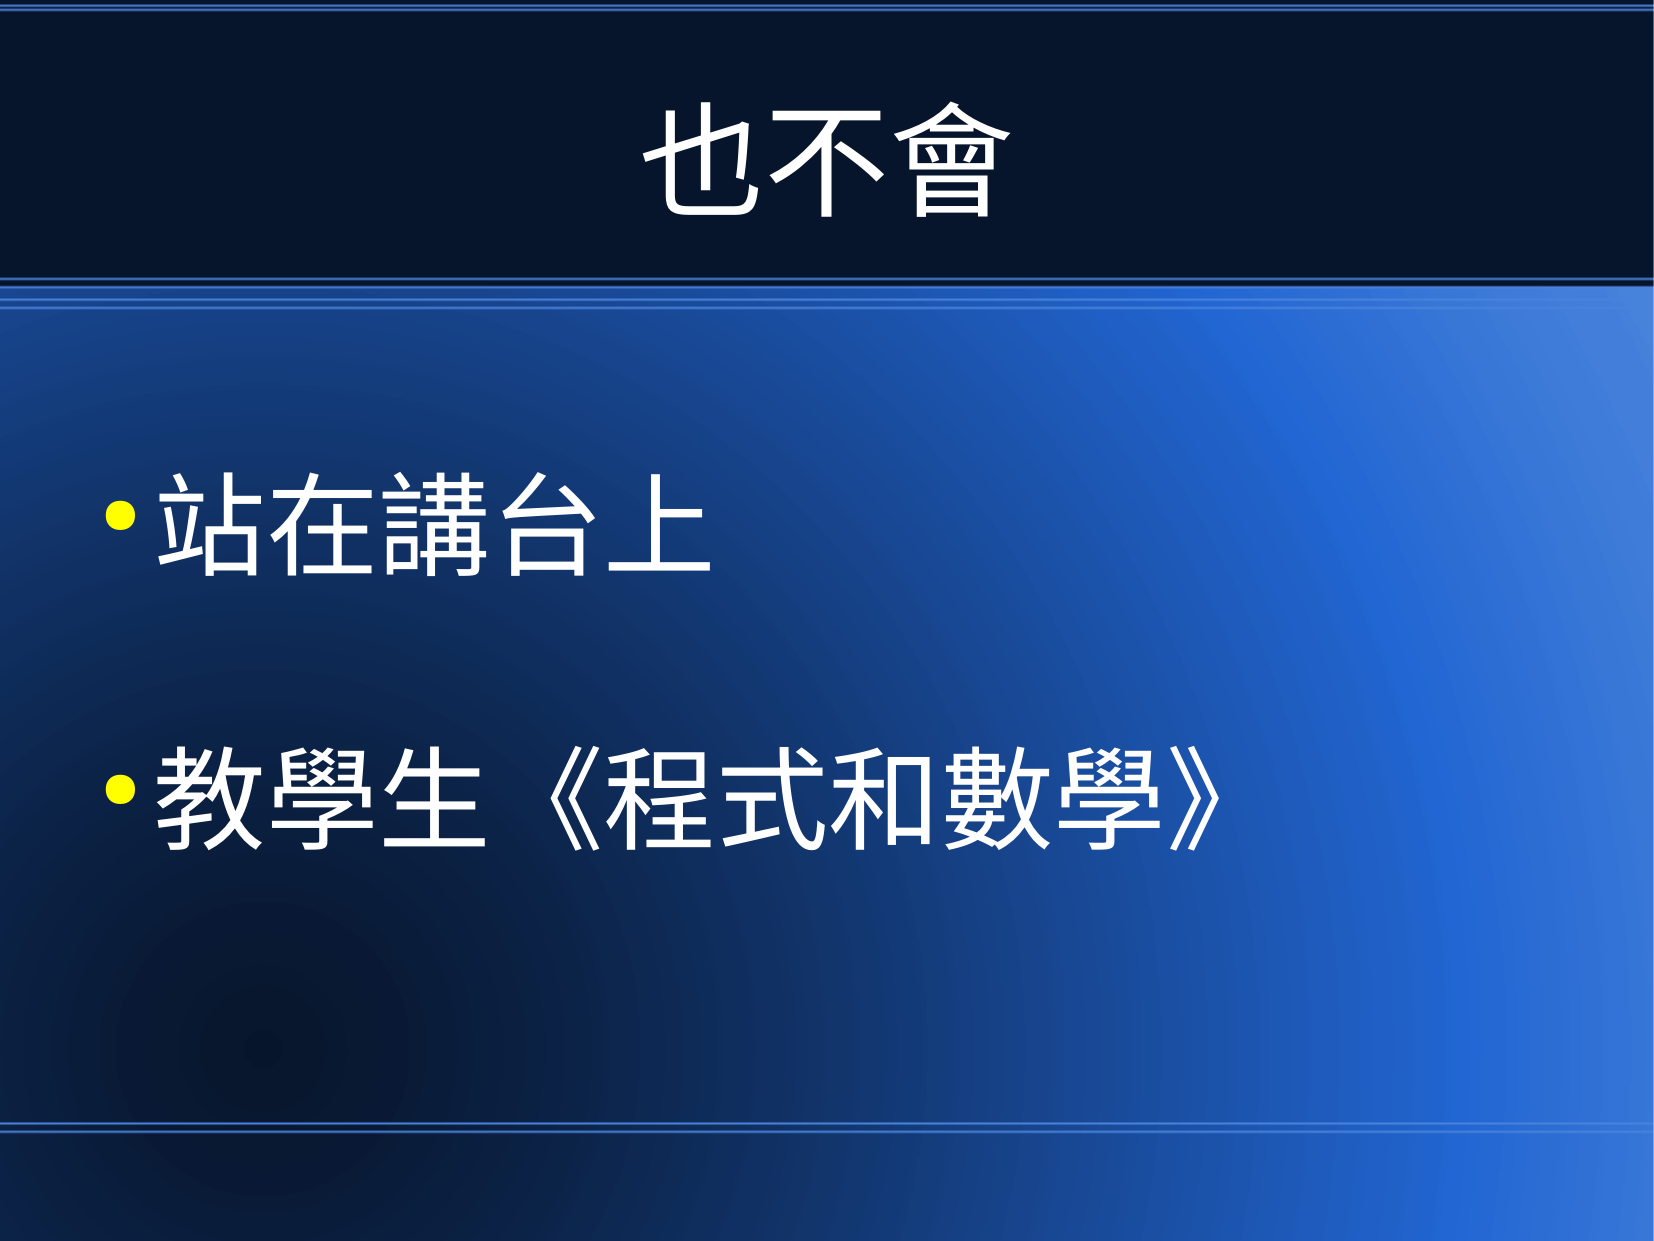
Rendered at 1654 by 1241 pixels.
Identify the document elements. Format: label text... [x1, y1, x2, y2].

title 也不會 [82, 49, 1571, 257]
picture [0, 0, 1654, 1241]
list 站在講台上 教學生《程式和數學》 [82, 355, 1571, 1241]
